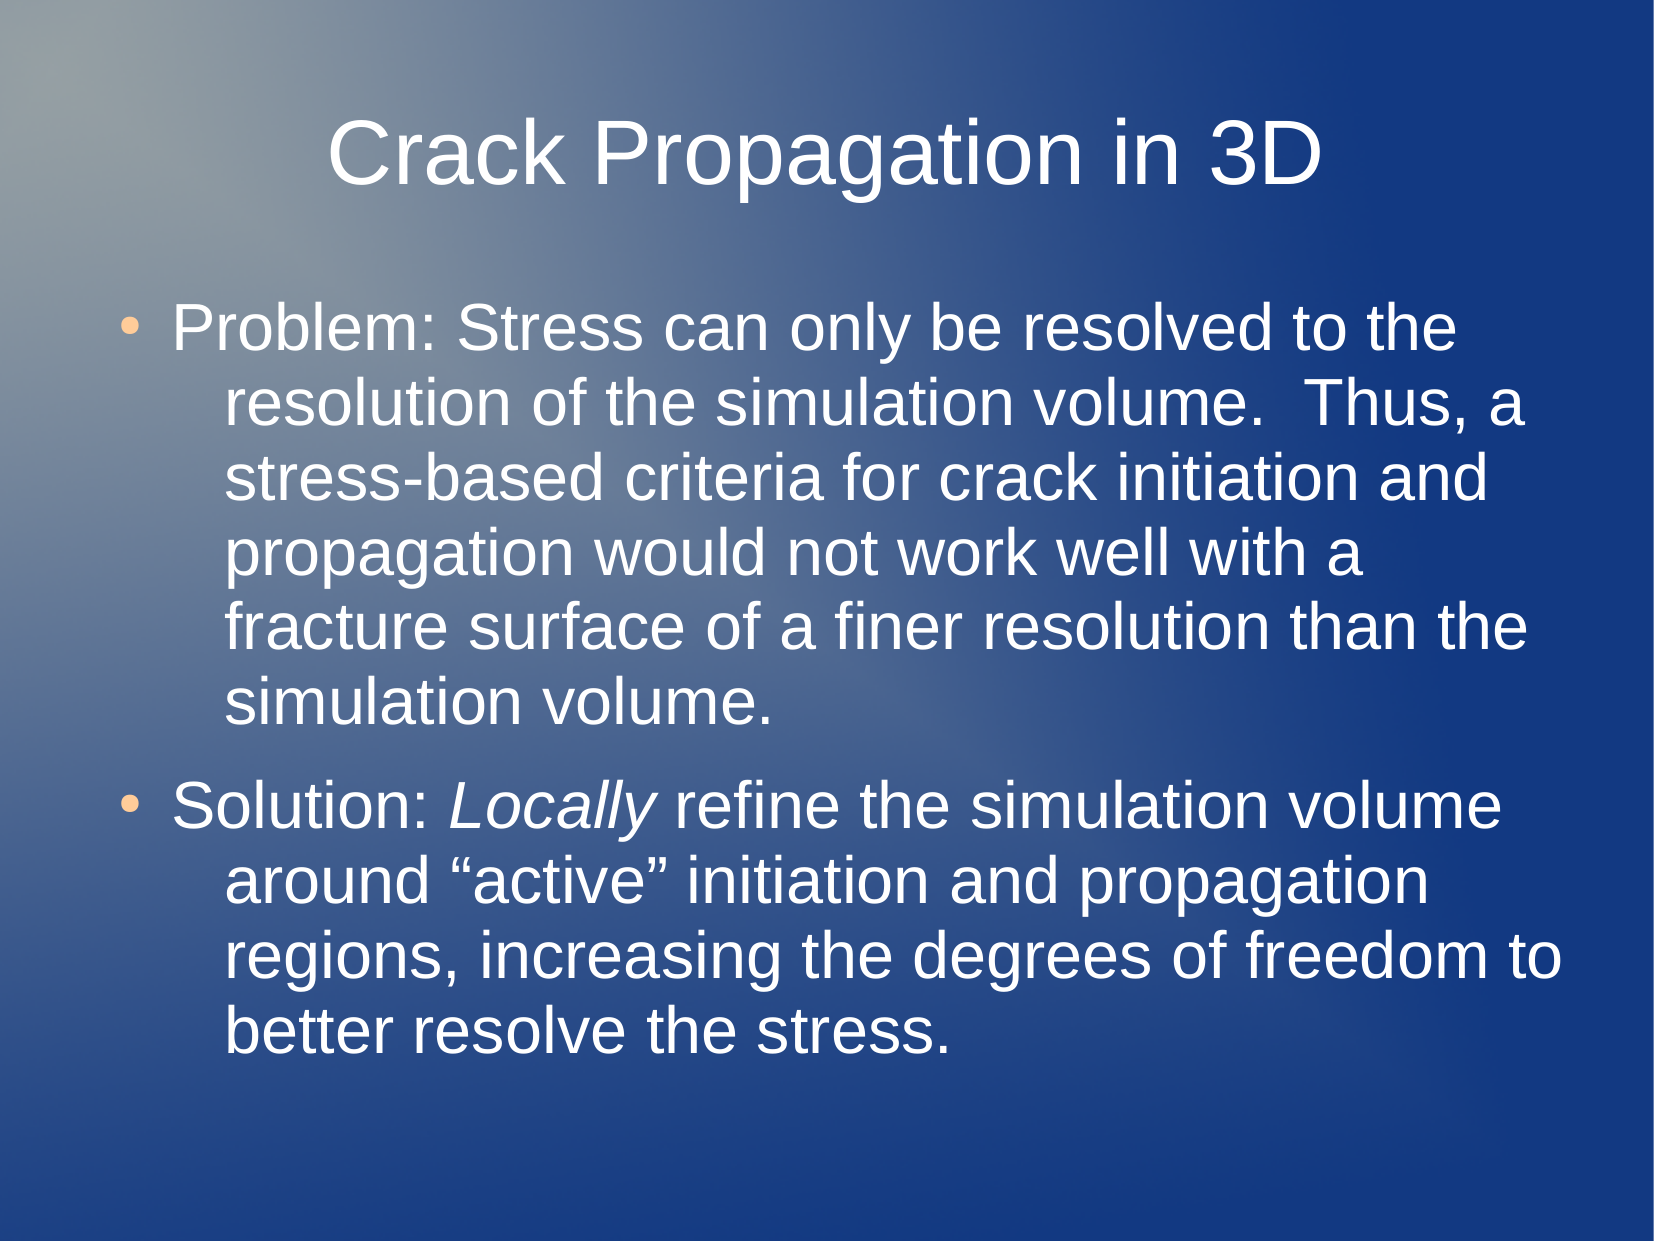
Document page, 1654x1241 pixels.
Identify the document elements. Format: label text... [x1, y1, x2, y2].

title Crack Propagation in 3D [82, 56, 1571, 250]
list Problem: Stress can only be resolved to the resolution of the simulation volume. Thus, a stress-based criteria for crack initiation and propagation would not work well with a fracture surface of a finer resolution than the simulation volume. Solution: Locally refine the simulation volume around “active” initiation and propagation regions, increasing the degrees of freedom to better resolve the stress. [82, 290, 1571, 1094]
picture [0, 0, 1654, 1241]
